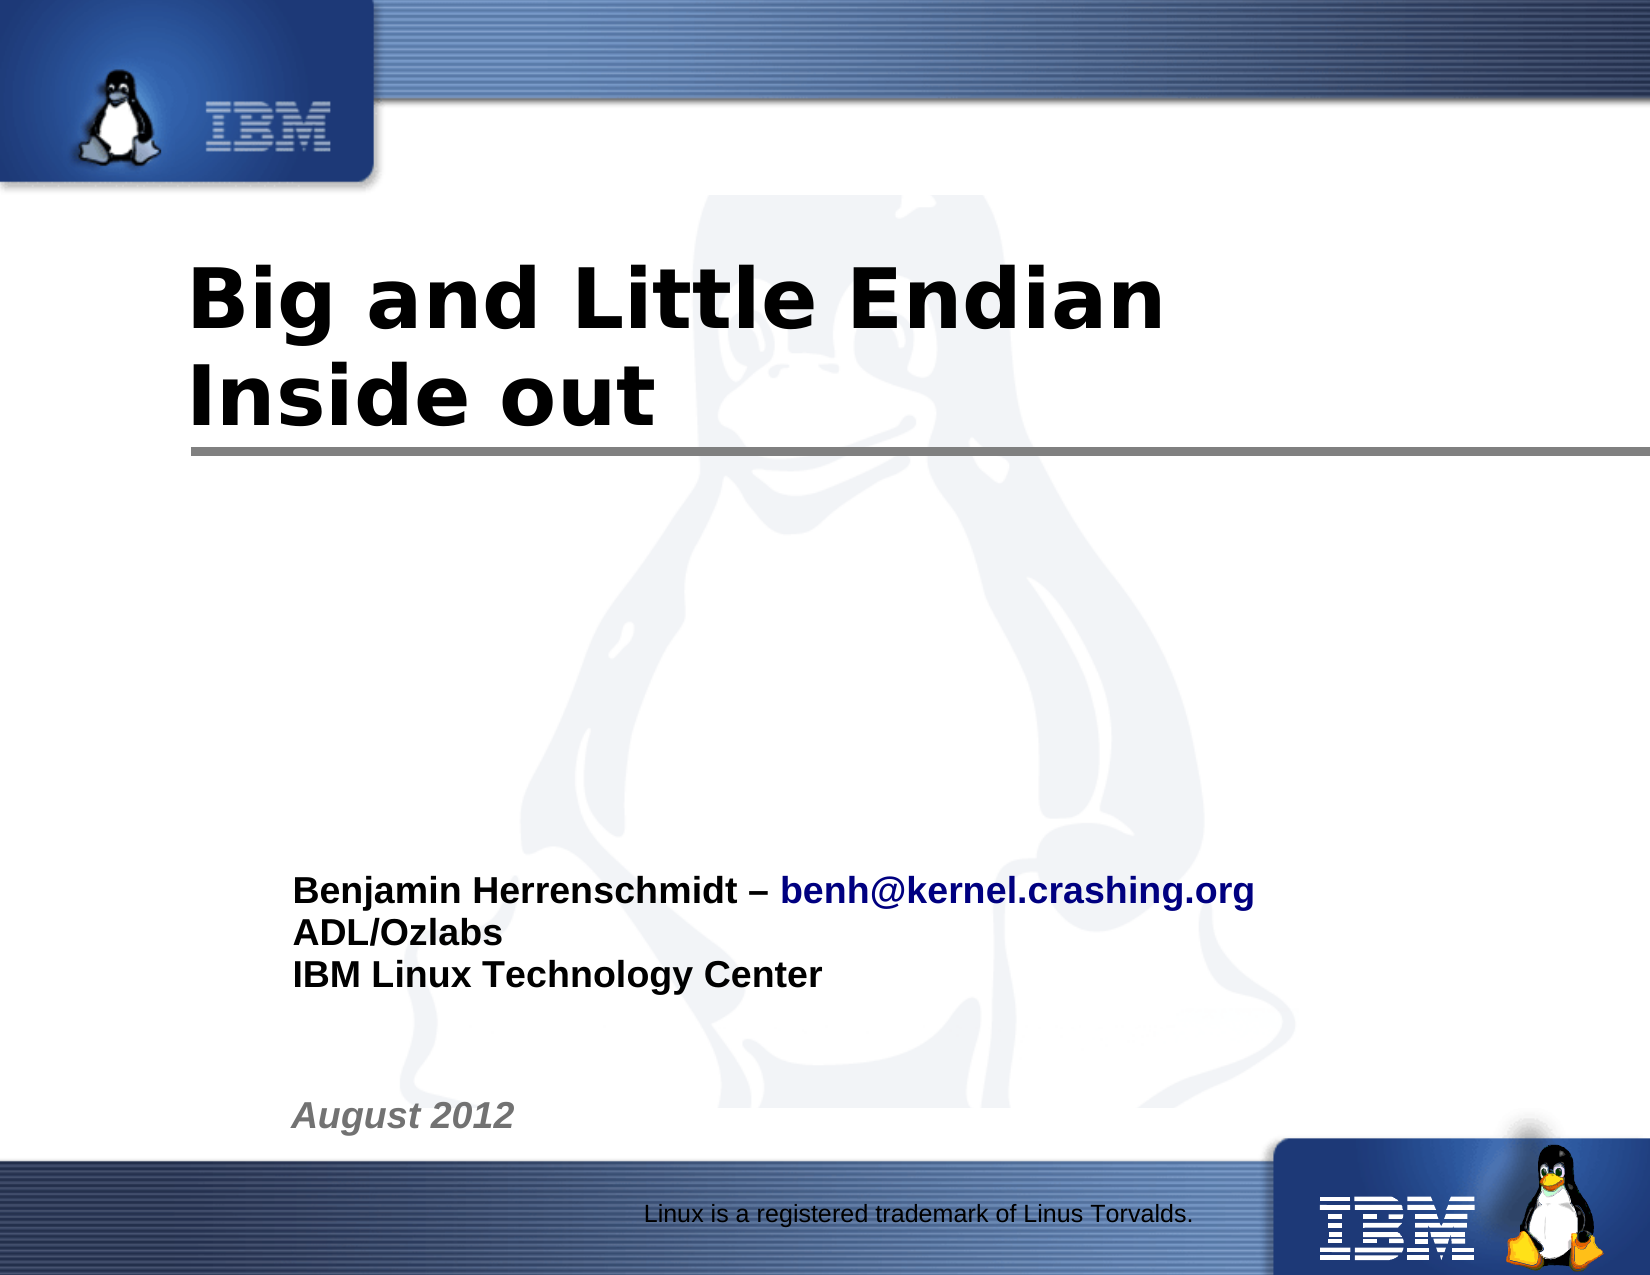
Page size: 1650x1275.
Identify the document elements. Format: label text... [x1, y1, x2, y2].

list Benjamin Herrenschmidt – benh@kernel.crashing.org ADL/Ozlabs IBM Linux Technology Center [292, 869, 1505, 1048]
text_box Linux is a registered trademark of Linus Torvalds. [312, 1200, 1203, 1232]
title Big and Little Endian Inside out [186, 237, 1650, 459]
chart [0, 0, 1650, 195]
text_box August 2012 [291, 1094, 1403, 1140]
